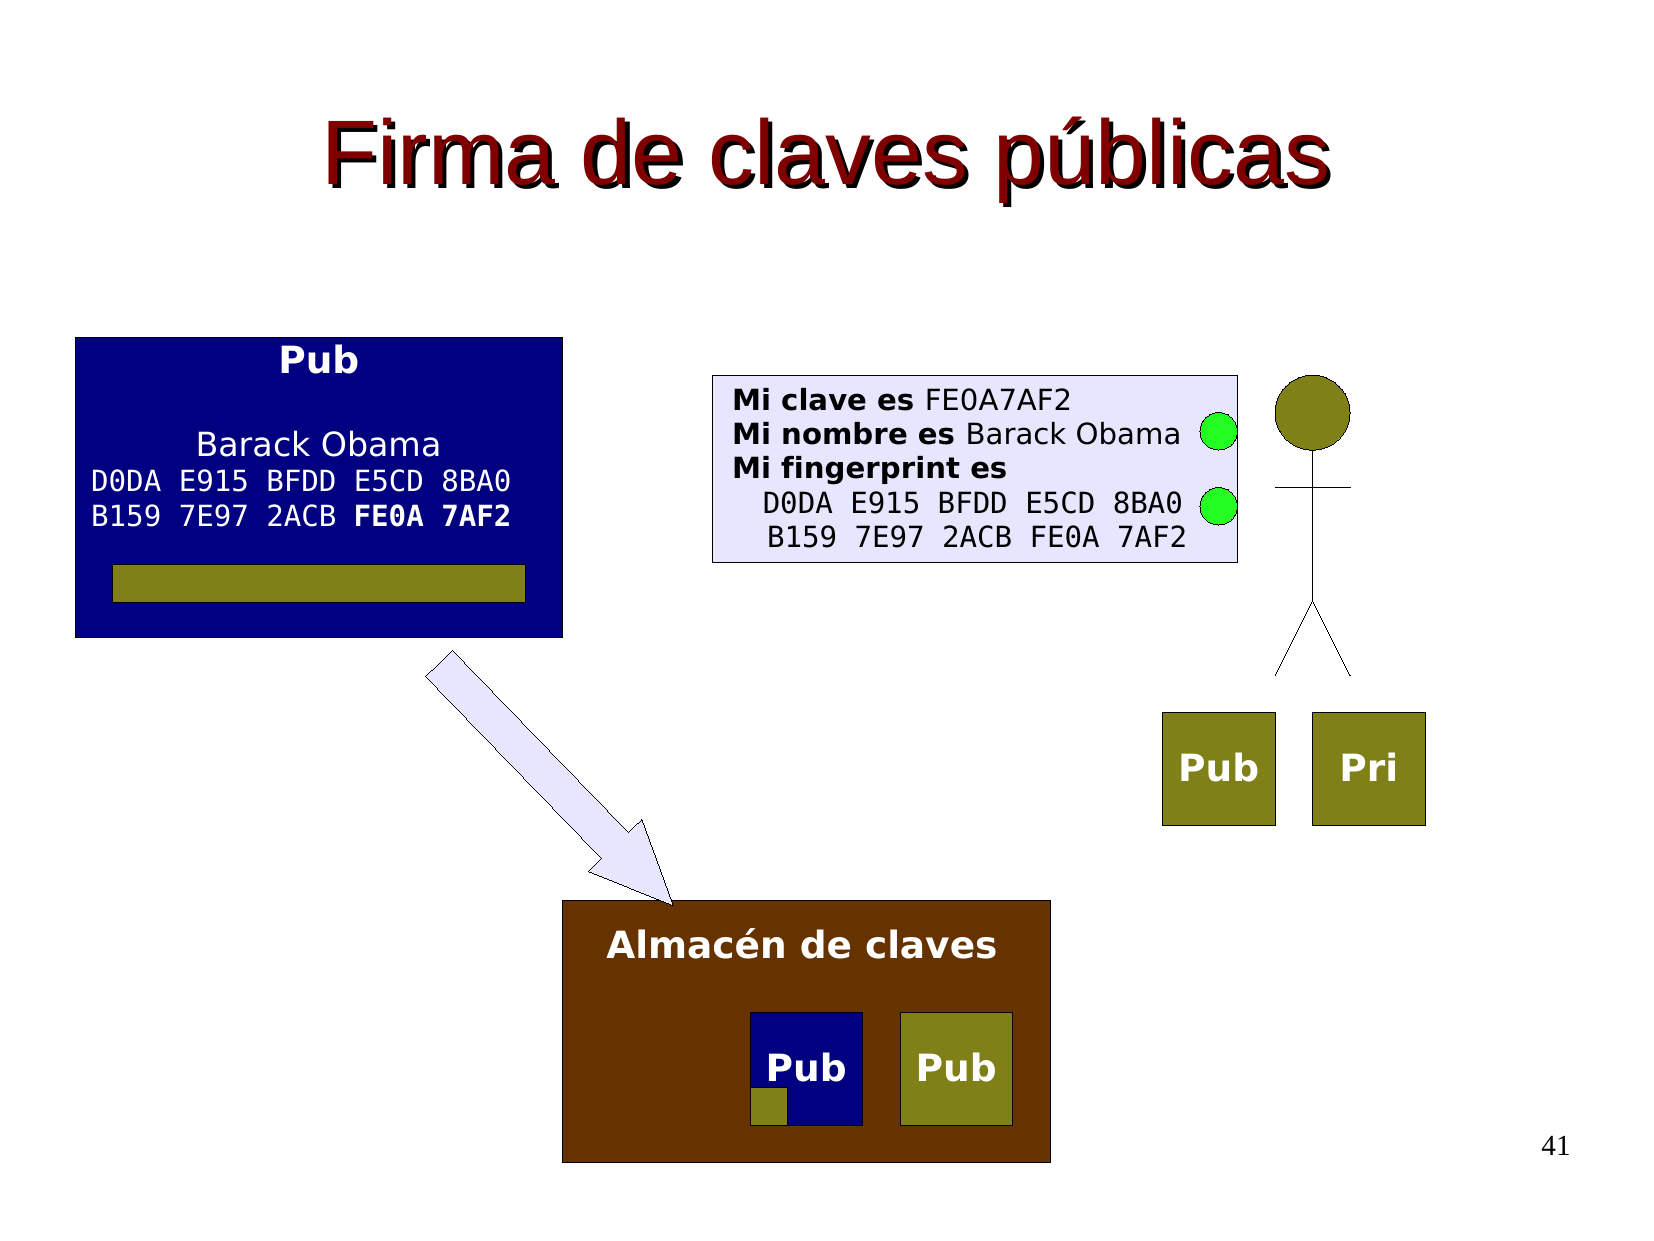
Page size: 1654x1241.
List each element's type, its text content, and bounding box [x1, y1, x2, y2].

text_box [1199, 412, 1238, 451]
text_box Pub [750, 1012, 863, 1126]
text_box Pub [900, 1012, 1013, 1126]
text_box [1275, 375, 1351, 451]
text_box [425, 650, 1051, 1163]
text_box Almacén de claves [591, 916, 1013, 976]
title Firma de claves públicas [82, 49, 1571, 257]
text_box [1199, 487, 1238, 526]
text_box Pub [1162, 712, 1276, 826]
text_box Pub Barack Obama D0DA E915 BFDD E5CD 8BA0 B159 7E97 2ACB FE0A 7AF2 [75, 337, 563, 638]
text_box Mi clave es FE0A7AF2 Mi nombre es Barack Obama Mi fingerprint es D0DA E915 BFDD E5CD 8BA0 B159 7E97 2ACB FE0A 7AF2 [712, 375, 1238, 563]
text_box [112, 564, 526, 603]
text_box Pri [1312, 712, 1426, 826]
